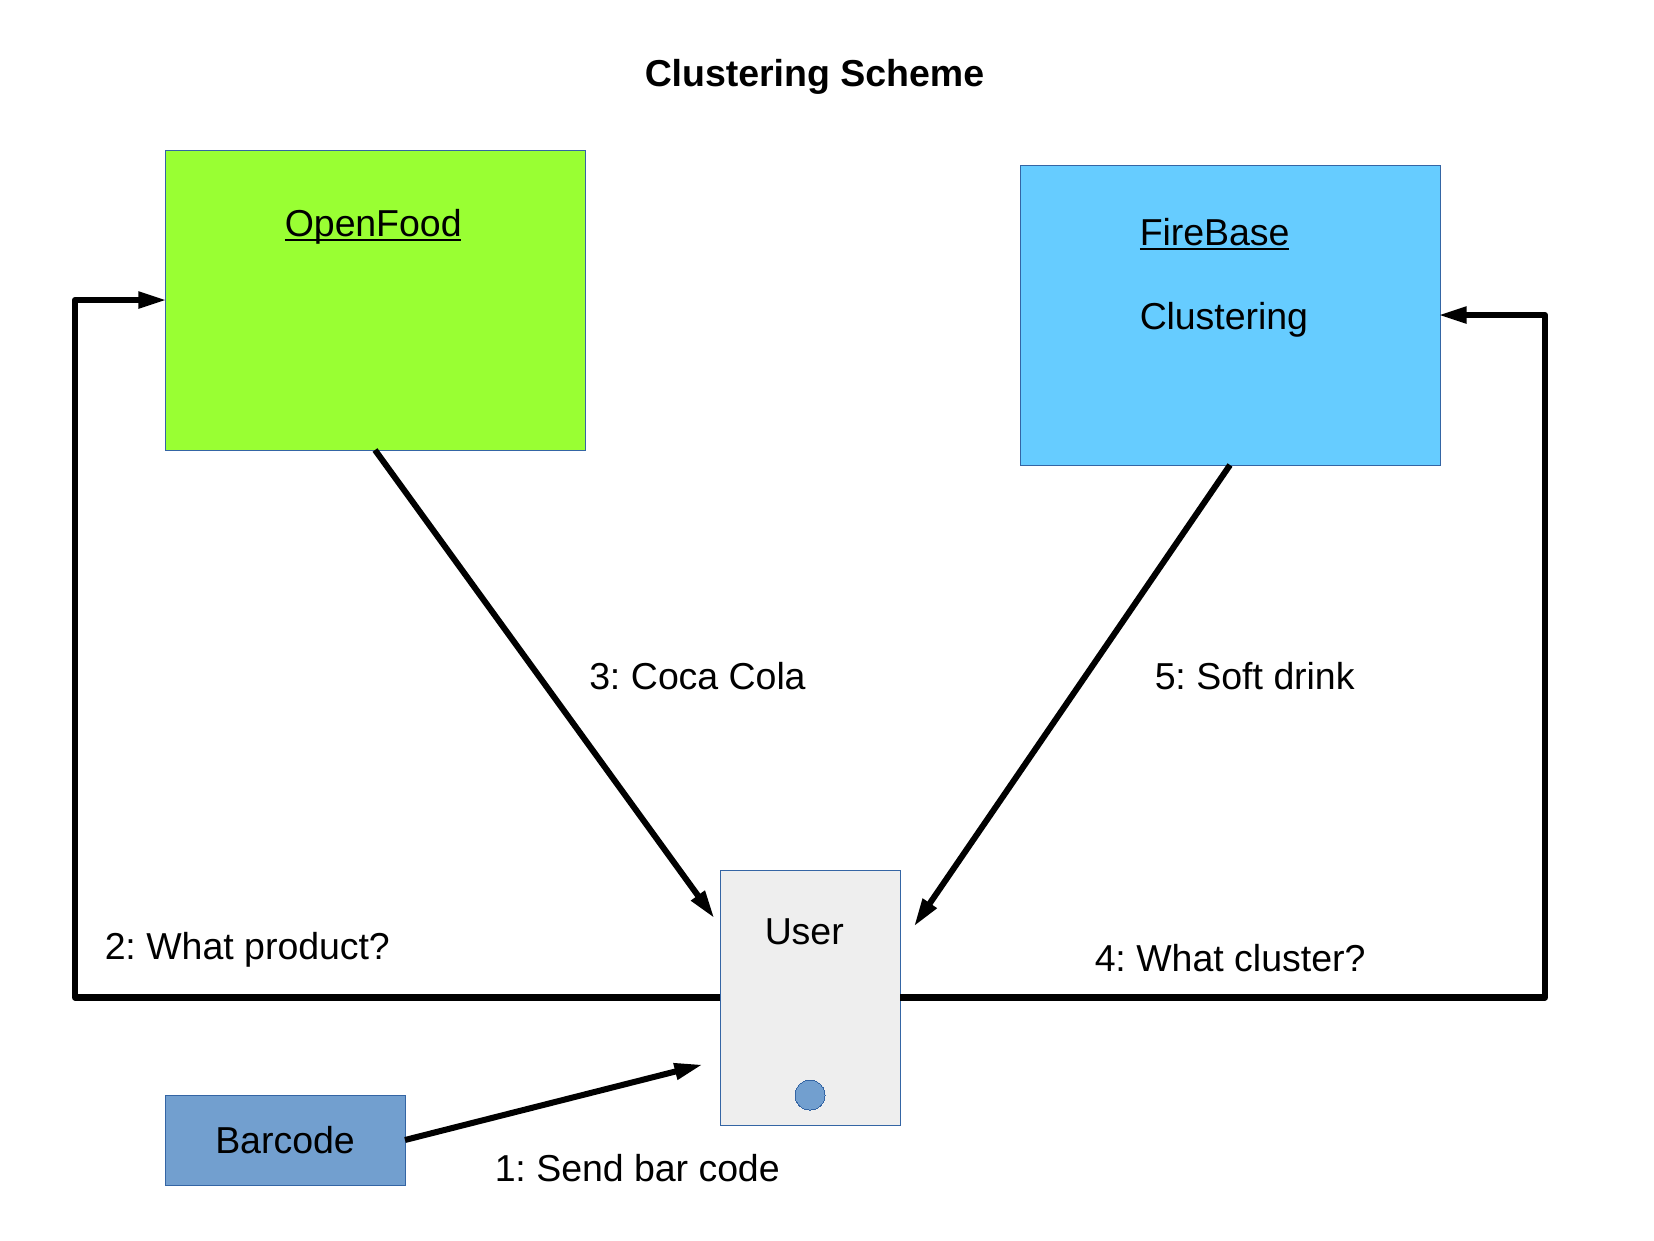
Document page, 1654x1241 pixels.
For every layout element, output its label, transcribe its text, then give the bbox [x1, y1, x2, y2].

text_box Clustering Scheme [630, 45, 1000, 102]
text_box 4: What cluster? [1080, 930, 1381, 987]
text_box [165, 150, 586, 451]
text_box 2: What product? [90, 918, 406, 976]
text_box Barcode [165, 1095, 406, 1186]
text_box 5: Soft drink [1140, 648, 1370, 706]
text_box 1: Send bar code [480, 1140, 795, 1197]
text_box 3: Coca Cola [574, 648, 821, 706]
text_box [720, 870, 901, 1126]
text_box User [750, 903, 871, 961]
text_box [1020, 165, 1441, 466]
text_box FireBase Clustering [1125, 204, 1323, 346]
text_box OpenFood [270, 195, 477, 252]
